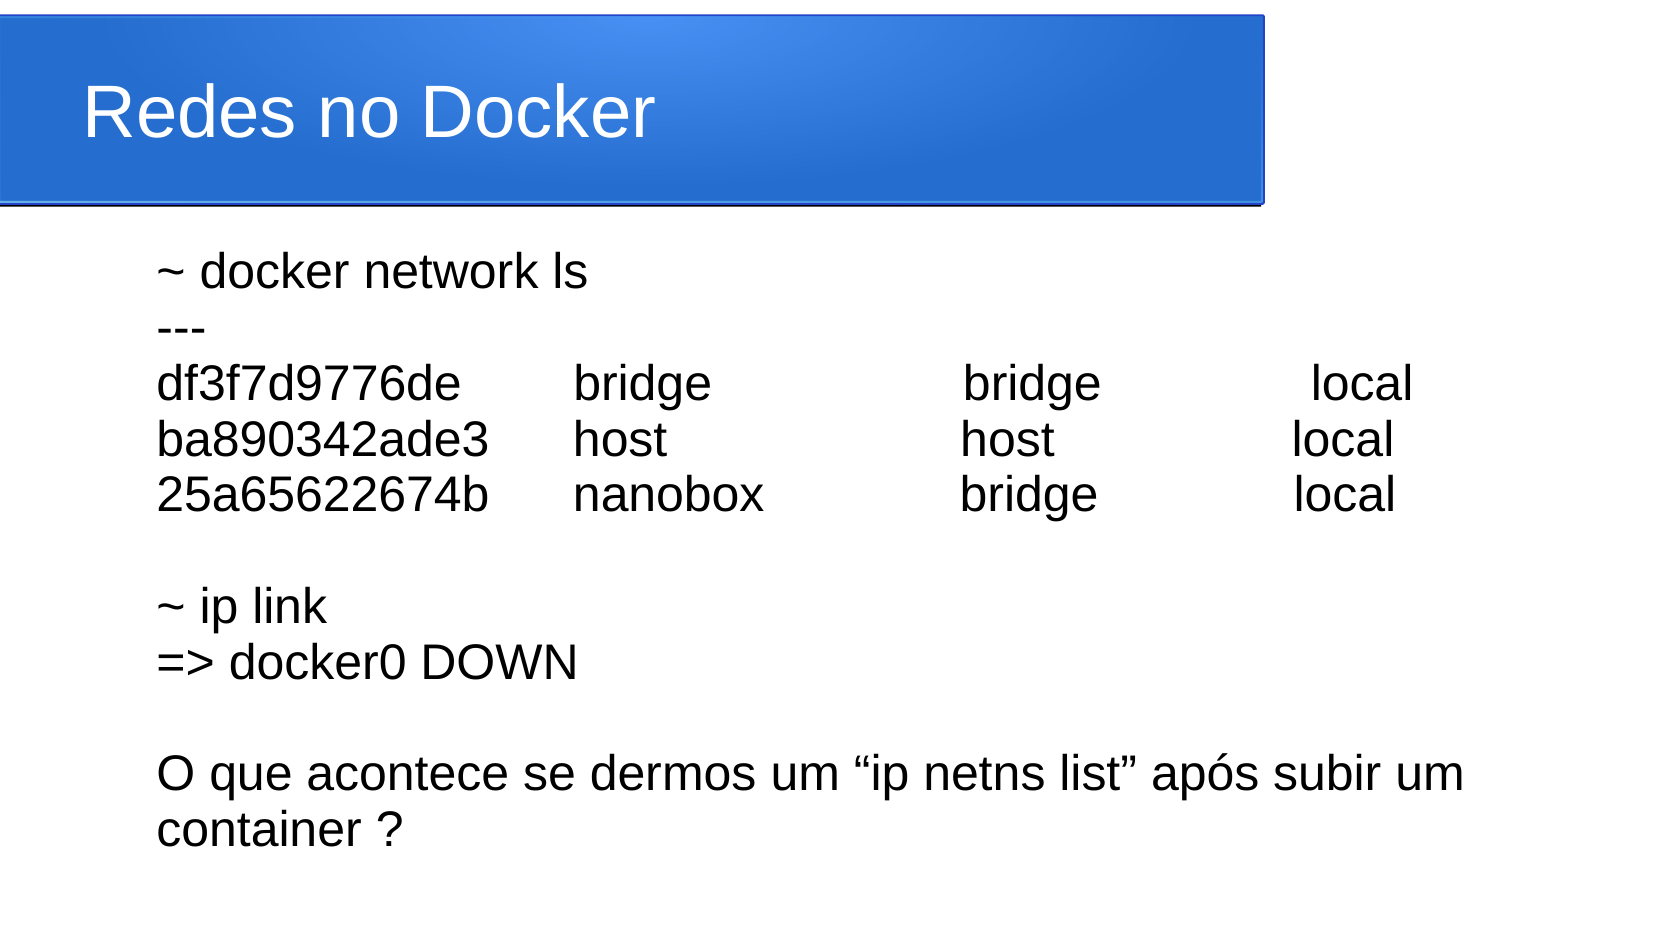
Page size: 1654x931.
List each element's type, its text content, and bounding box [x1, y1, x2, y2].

text_box ~ docker network ls --- df3f7d9776de bridge bridge local ba890342ade3 host host local 25a65622674b nanobox bridge local ~ ip link => docker0 DOWN O que acontece se dermos um “ip netns list” após subir um container ? [141, 236, 1595, 931]
title Redes no Docker [82, 35, 1235, 189]
